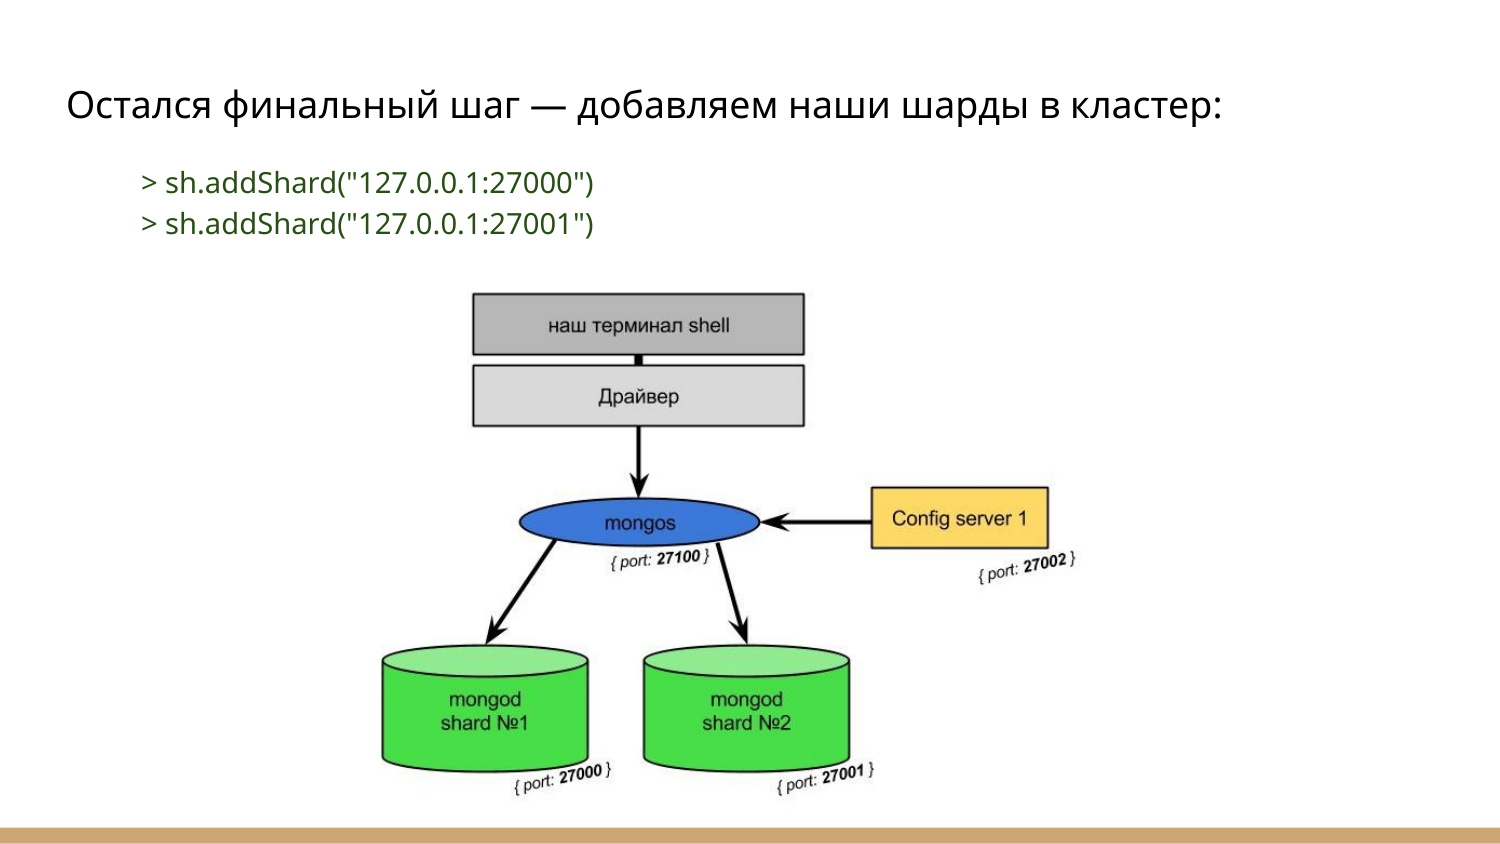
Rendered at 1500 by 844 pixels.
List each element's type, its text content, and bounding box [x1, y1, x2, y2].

picture [312, 247, 1095, 821]
list Остался финальный шаг — добавляем наши шарды в кластер: > sh.addShard("127.0.0.1:27000") > sh.addShard("127.0.0.1:27001") [51, 59, 1449, 289]
